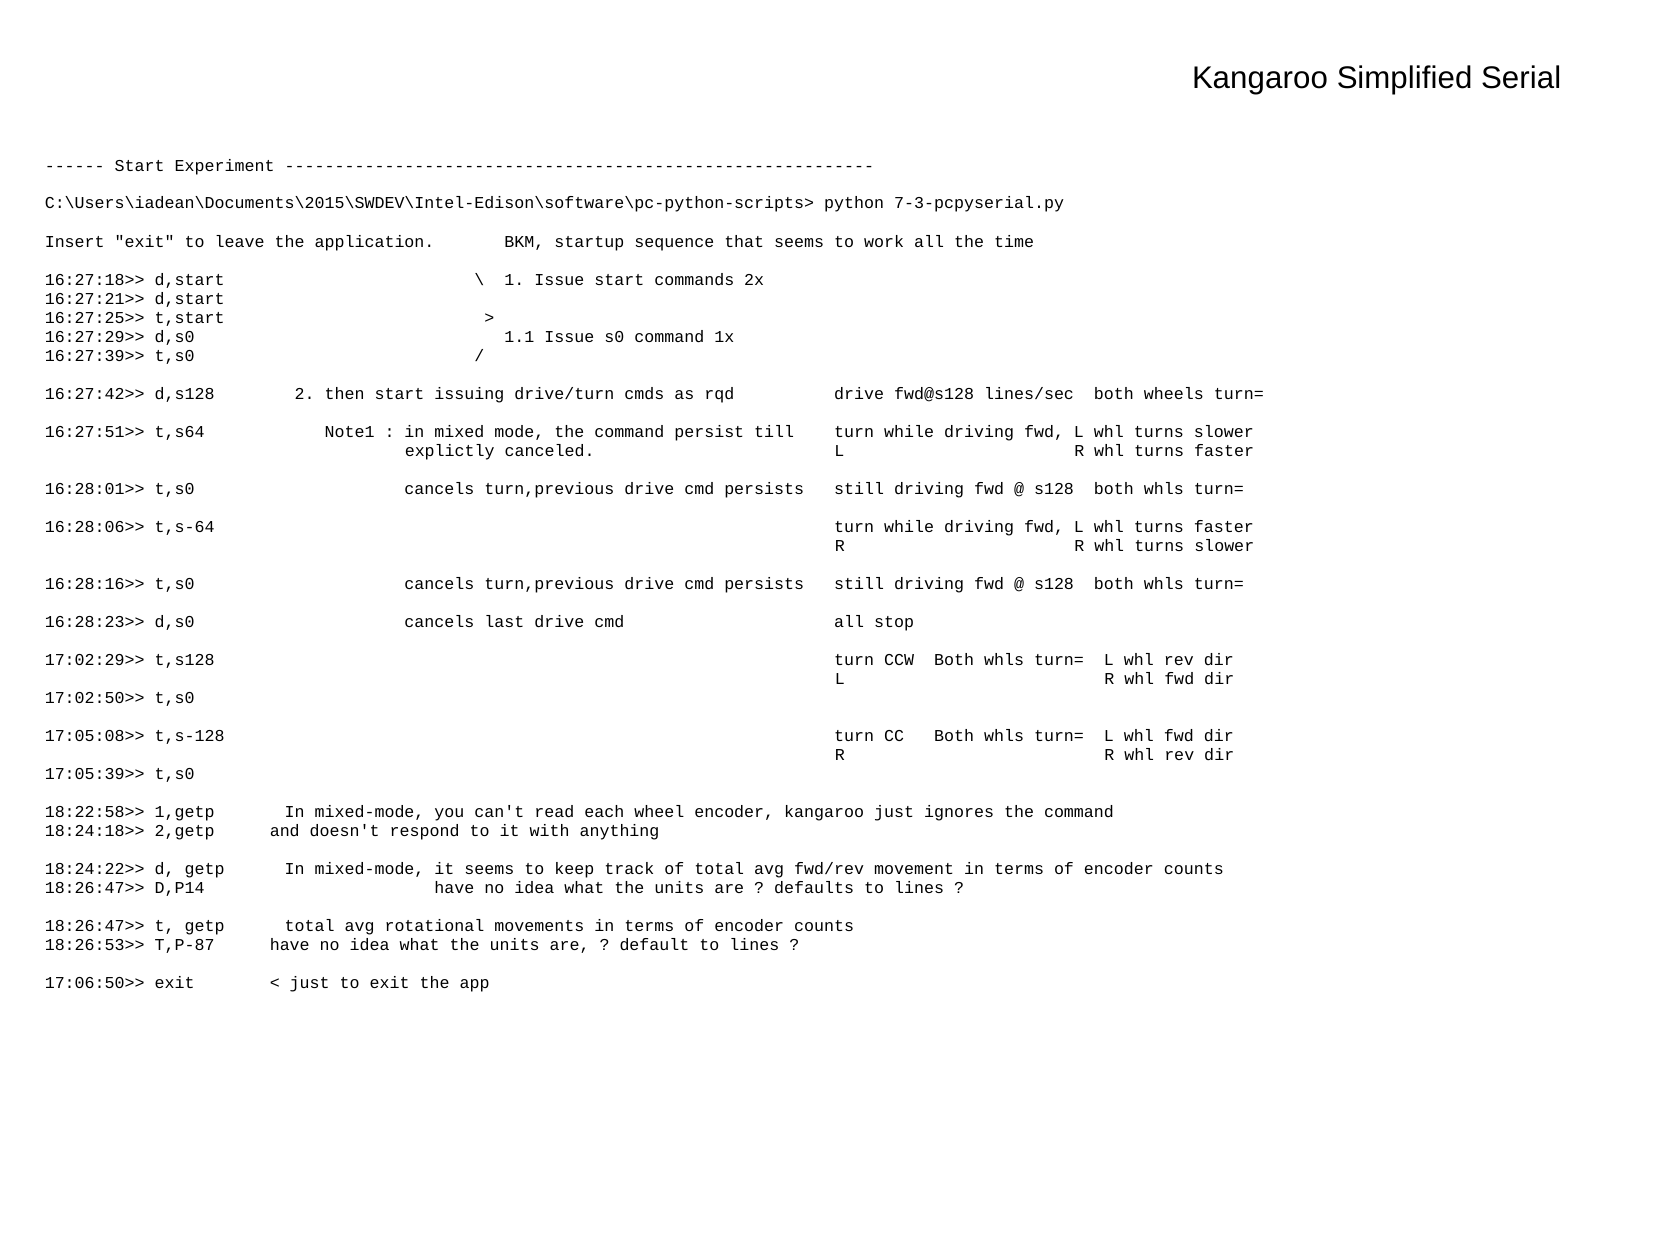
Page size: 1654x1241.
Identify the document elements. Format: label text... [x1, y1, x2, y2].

title Kangaroo Simplified Serial [82, 49, 1571, 106]
text_box ------ Start Experiment ----------------------------------------------------------- C:\Users\iadean\Documents\2015\SWDEV\Intel-Edison\software\pc-python-scripts> python 7-3-pcpyserial.py Insert "exit" to leave the application. BKM, startup sequence that seems to work all the time 16:27:18>> d,start \ 1. Issue start commands 2x 16:27:21>> d,start 16:27:25>> t,start > 16:27:29>> d,s0 1.1 Issue s0 command 1x 16:27:39>> t,s0 / 16:27:42>> d,s128 2. then start issuing drive/turn cmds as rqd drive fwd@s128 lines/sec both wheels turn= 16:27:51>> t,s64 Note1 : in mixed mode, the command persist till turn while driving fwd, L whl turns slower explictly canceled. L R whl turns faster 16:28:01>> t,s0 cancels turn,previous drive cmd persists still driving fwd @ s128 both whls turn= 16:28:06>> t,s-64 turn while driving fwd, L whl turns faster R R whl turns slower 16:28:16>> t,s0 cancels turn,previous drive cmd persists still driving fwd @ s128 both whls turn= 16:28:23>> d,s0 cancels last drive cmd all stop 17:02:29>> t,s128 turn CCW Both whls turn= L whl rev dir L R whl fwd dir 17:02:50>> t,s0 17:05:08>> t,s-128 turn CC Both whls turn= L whl fwd dir R R whl rev dir 17:05:39>> t,s0 18:22:58>> 1,getp In mixed-mode, you can't read each wheel encoder, kangaroo just ignores the command 18:24:18>> 2,getp and doesn't respond to it with anything 18:24:22>> d, getp In mixed-mode, it seems to keep track of total avg fwd/rev movement in terms of encoder counts 18:26:47>> D,P14 have no idea what the units are ? defaults to lines ? 18:26:47>> t, getp total avg rotational movements in terms of encoder counts 18:26:53>> T,P-87 have no idea what the units are, ? default to lines ? 17:06:50>> exit < just to exit the app [30, 149, 1585, 1051]
